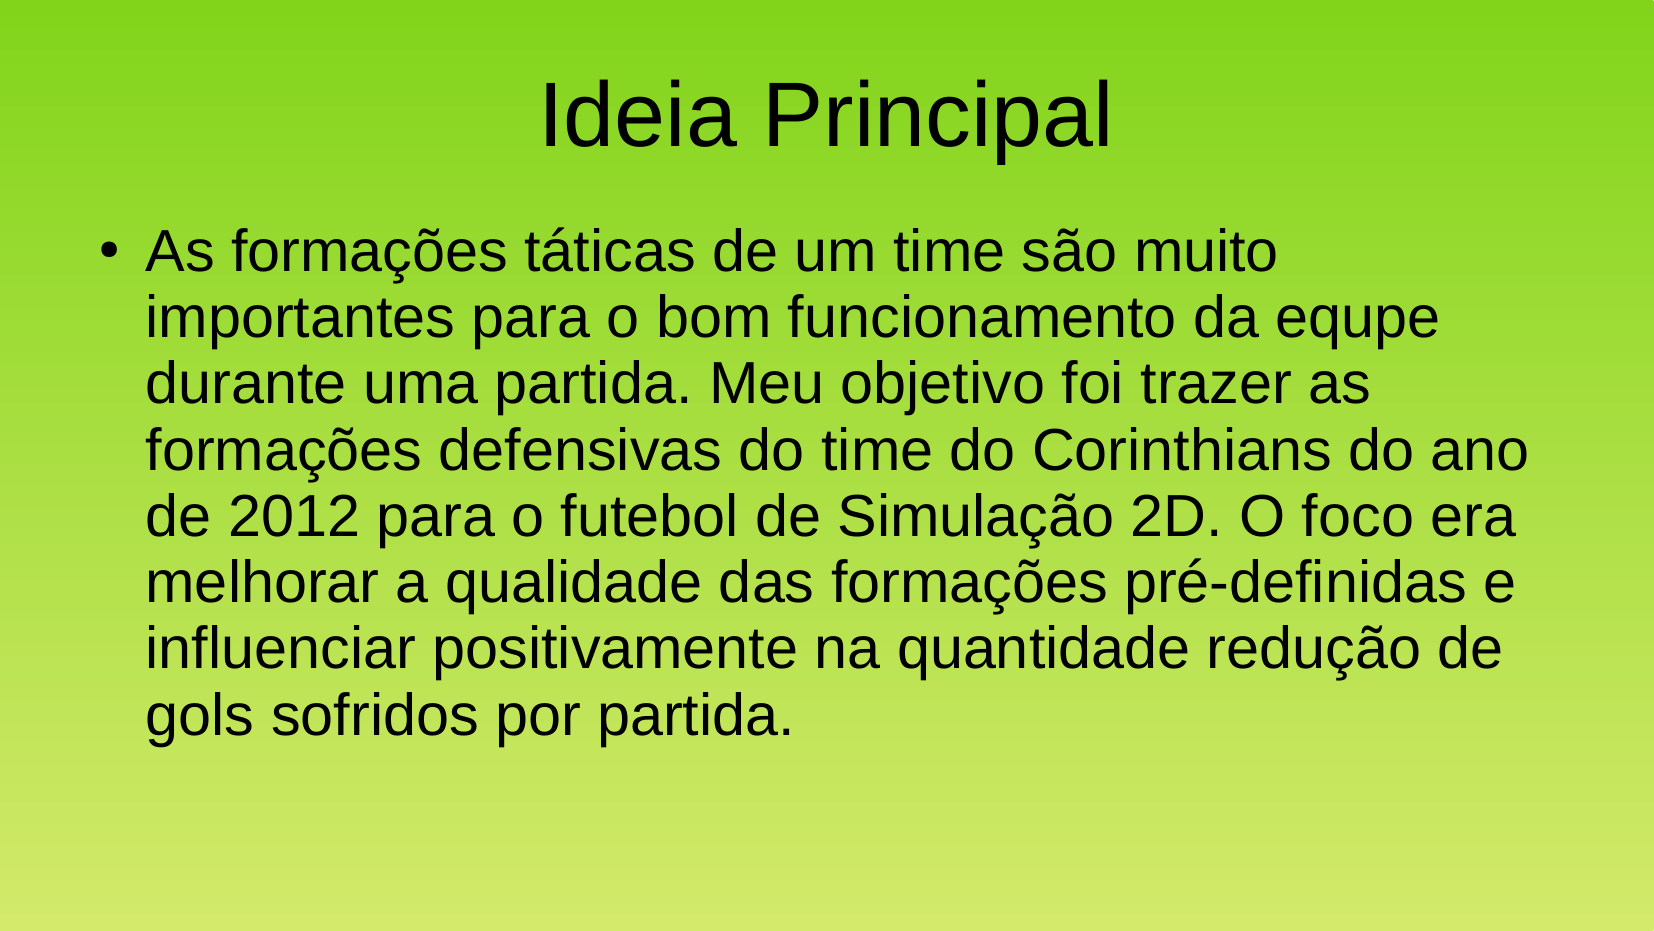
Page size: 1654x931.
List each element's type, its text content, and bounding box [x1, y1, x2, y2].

list As formações táticas de um time são muito importantes para o bom funcionamento da equpe durante uma partida. Meu objetivo foi trazer as formações defensivas do time do Corinthians do ano de 2012 para o futebol de Simulação 2D. O foco era melhorar a qualidade das formações pré-definidas e influenciar positivamente na quantidade redução de gols sofridos por partida. [82, 217, 1571, 758]
title Ideia Principal [82, 37, 1571, 193]
